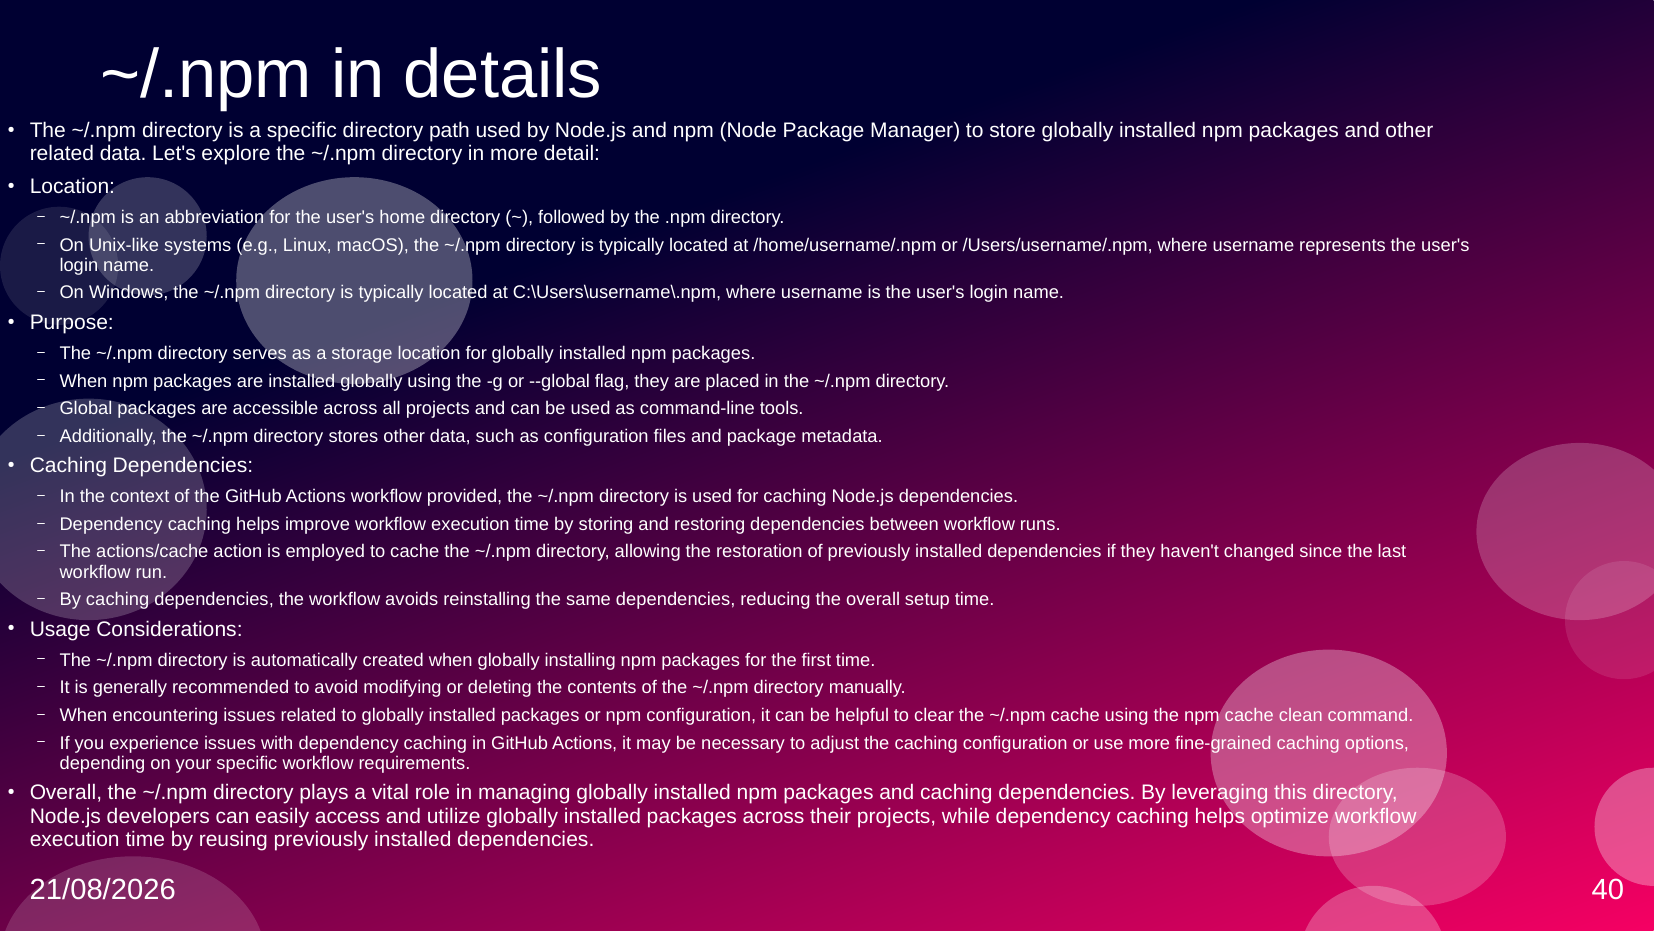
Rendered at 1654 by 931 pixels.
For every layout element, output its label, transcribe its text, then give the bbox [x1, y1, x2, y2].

title ~/.npm in details [29, 29, 1506, 119]
list The ~/.npm directory is a specific directory path used by Node.js and npm (Node Package Manager) to store globally installed npm packages and other related data. Let's explore the ~/.npm directory in more detail: Location: ~/.npm is an abbreviation for the user's home directory (~), followed by the .npm directory. On Unix-like systems (e.g., Linux, macOS), the ~/.npm directory is typically located at /home/username/.npm or /Users/username/.npm, where username represents the user's login name. On Windows, the ~/.npm directory is typically located at C:\Users\username\.npm, where username is the user's login name. Purpose: The ~/.npm directory serves as a storage location for globally installed npm packages. When npm packages are installed globally using the -g or --global flag, they are placed in the ~/.npm directory. Global packages are accessible across all projects and can be used as command-line tools. Additionally, the ~/.npm directory stores other data, such as configuration files and package metadata. Caching Dependencies: In the context of the GitHub Actions workflow provided, the ~/.npm directory is used for caching Node.js dependencies. Dependency caching helps improve workflow execution time by storing and restoring dependencies between workflow runs. The actions/cache action is employed to cache the ~/.npm directory, allowing the restoration of previously installed dependencies if they haven't changed since the last workflow run. By caching dependencies, the workflow avoids reinstalling the same dependencies, reducing the overall setup time. Usage Considerations: The ~/.npm directory is automatically created when globally installing npm packages for the first time. It is generally recommended to avoid modifying or deleting the contents of the ~/.npm directory manually. When encountering issues related to globally installed packages or npm configuration, it can be helpful to clear the ~/.npm cache using the npm cache clean command. If you experience issues with dependency caching in GitHub Actions, it may be necessary to adjust the caching configuration or use more fine-grained caching options, depending on your specific workflow requirements. Overall, the ~/.npm directory plays a vital role in managing globally installed npm packages and caching dependencies. By leveraging this directory, Node.js developers can easily access and utilize globally installed packages across their projects, while dependency caching helps optimize workflow execution time by reusing previously installed dependencies. [0, 118, 1477, 857]
